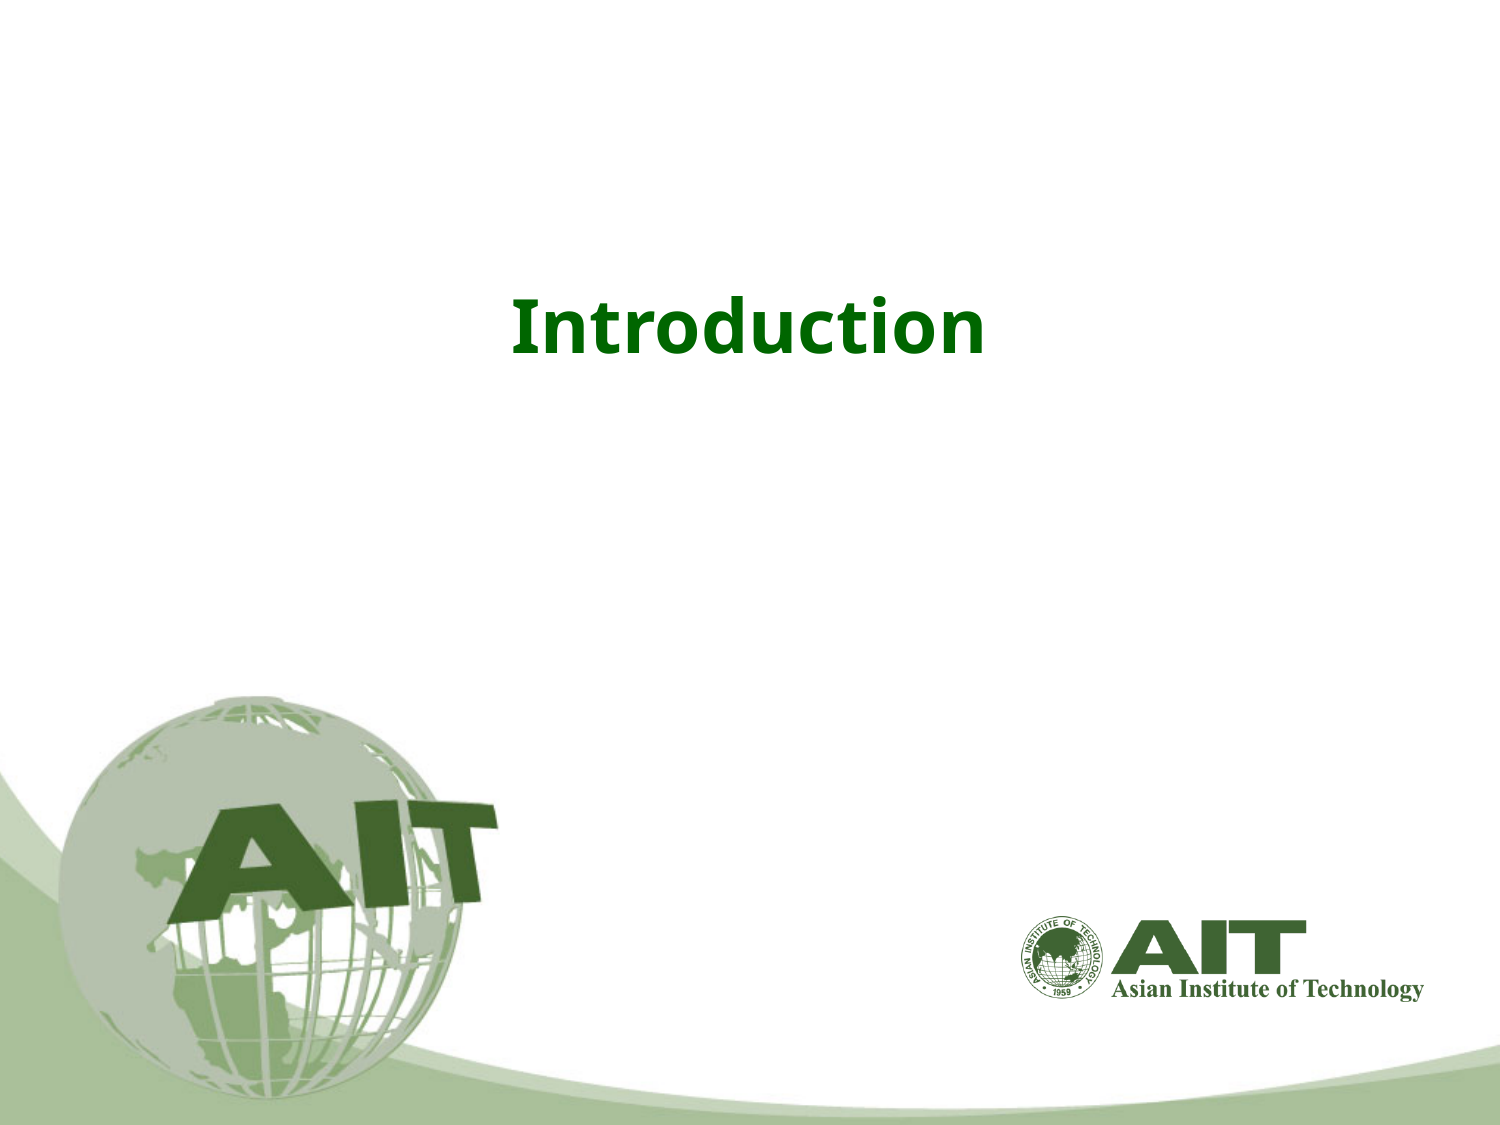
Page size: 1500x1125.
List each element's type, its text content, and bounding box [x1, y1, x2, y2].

picture [0, 0, 1500, 1125]
title Introduction [112, 203, 1387, 445]
